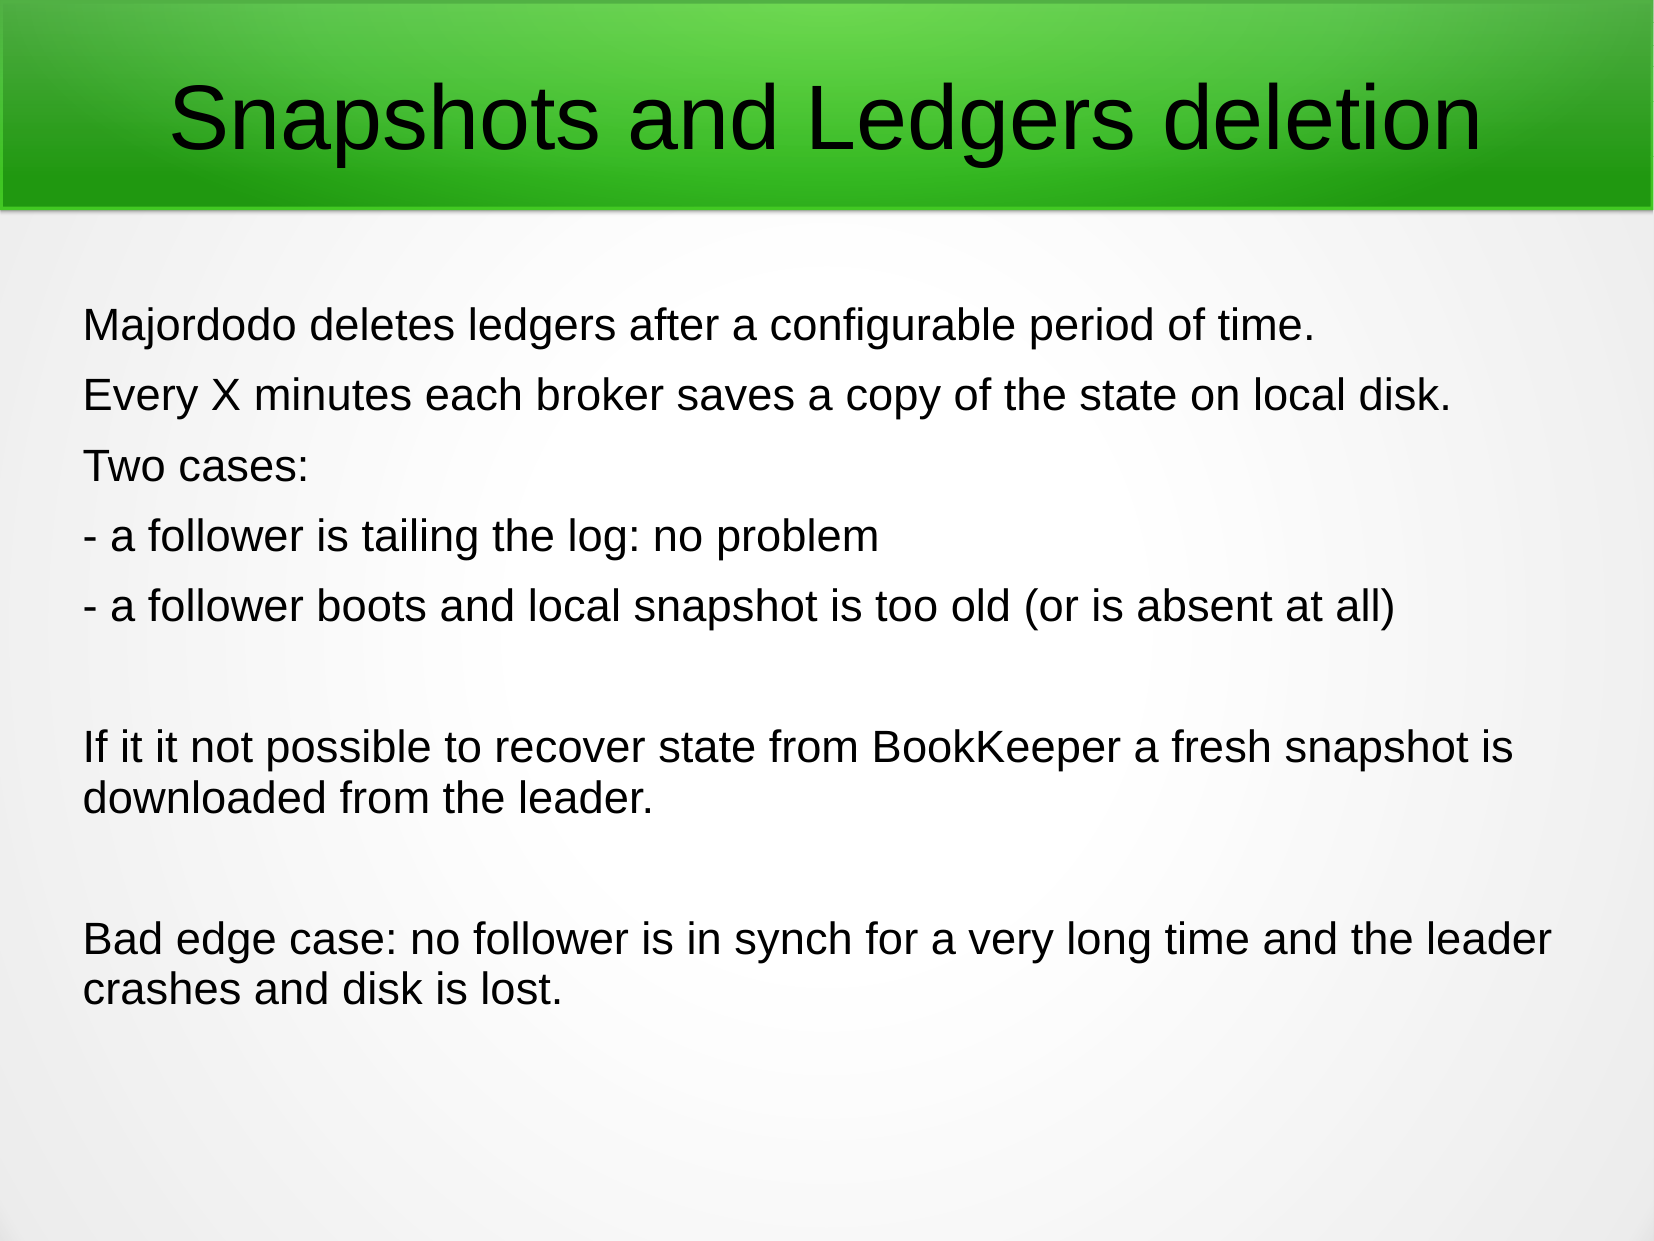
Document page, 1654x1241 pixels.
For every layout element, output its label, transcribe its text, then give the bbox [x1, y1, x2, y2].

list Majordodo deletes ledgers after a configurable period of time. Every X minutes each broker saves a copy of the state on local disk. Two cases: - a follower is tailing the log: no problem - a follower boots and local snapshot is too old (or is absent at all) If it it not possible to recover state from BookKeeper a fresh snapshot is downloaded from the leader. Bad edge case: no follower is in synch for a very long time and the leader crashes and disk is lost. [82, 299, 1571, 1019]
title Snapshots and Ledgers deletion [82, 47, 1571, 189]
